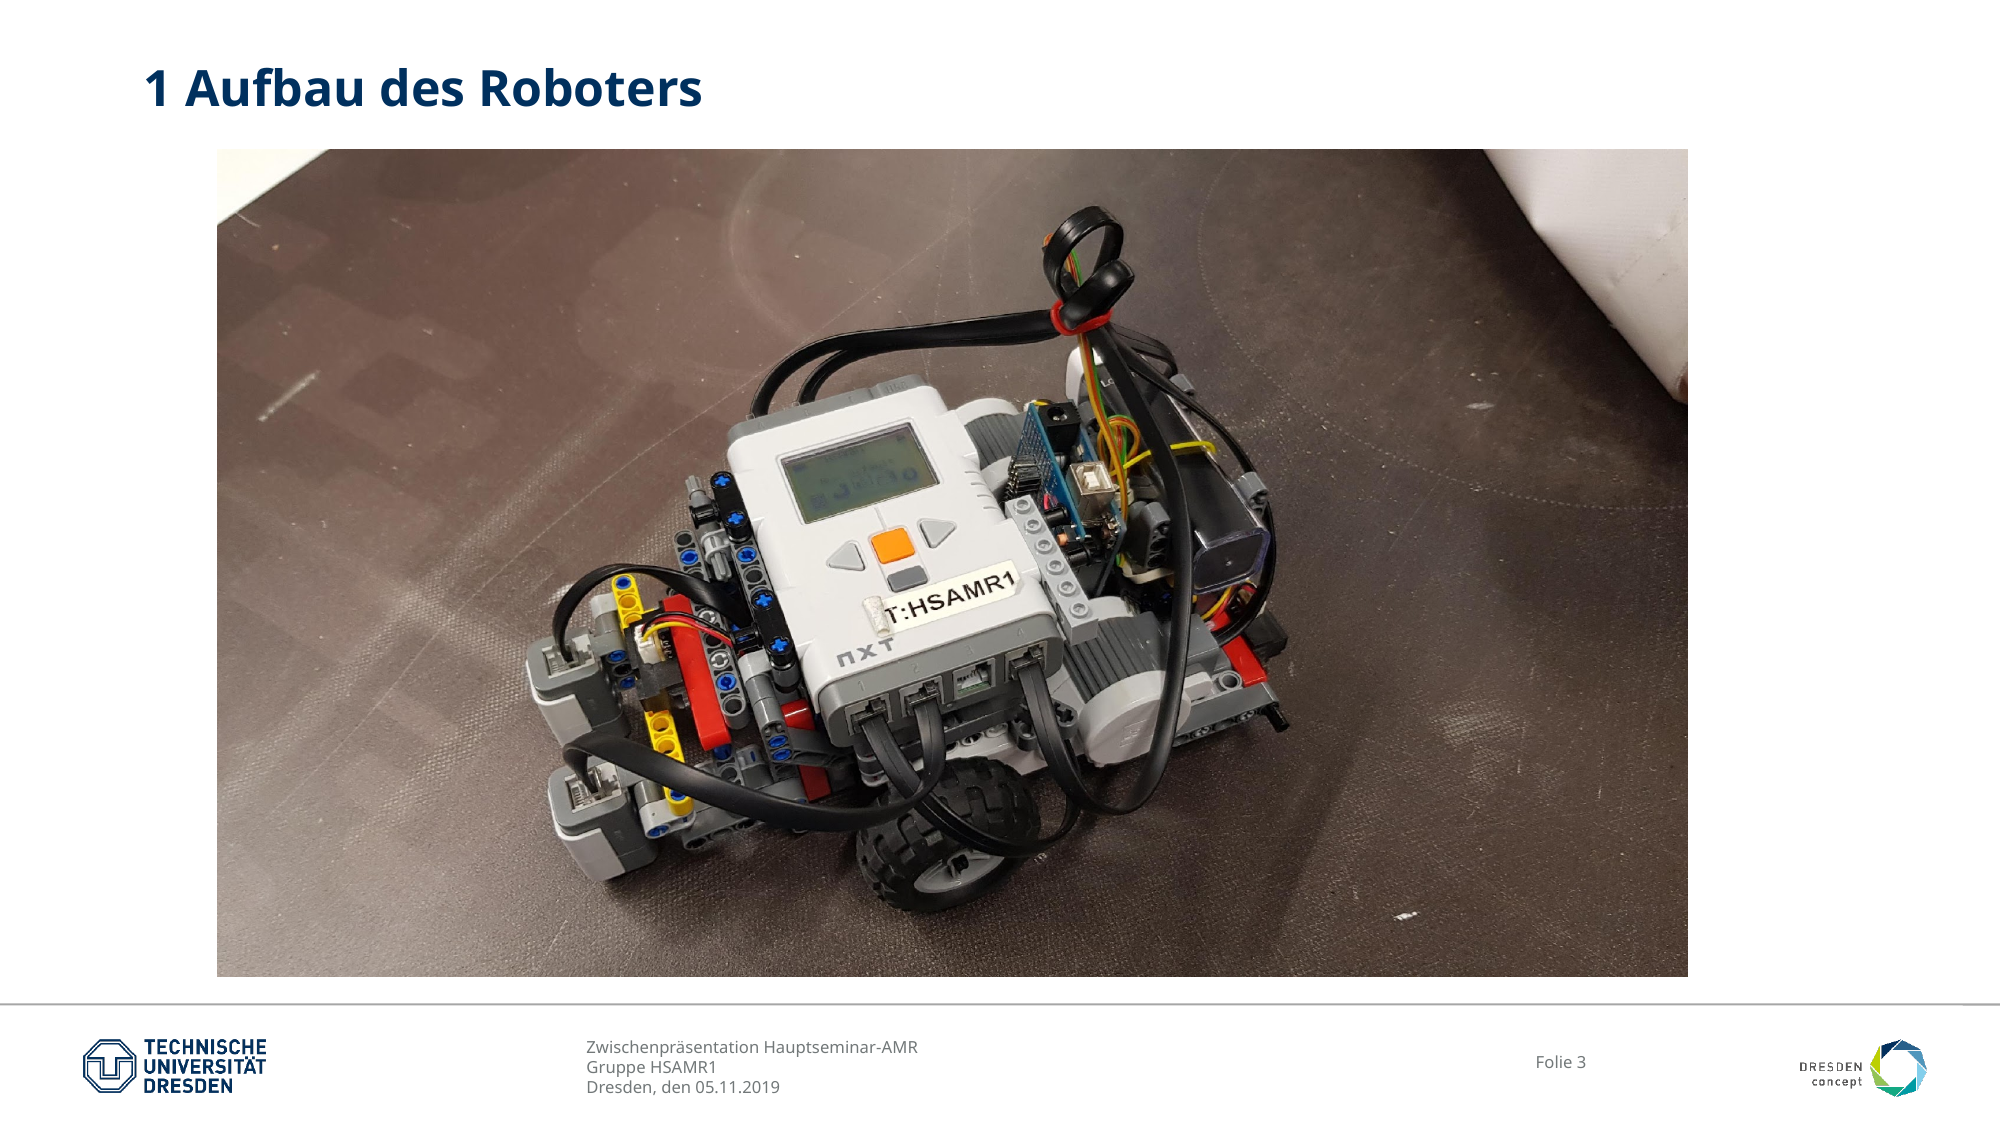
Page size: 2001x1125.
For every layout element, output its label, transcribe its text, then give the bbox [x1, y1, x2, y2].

picture [217, 149, 1688, 977]
picture [1800, 1039, 1927, 1097]
picture [83, 1039, 266, 1093]
text_box 1 Aufbau des Roboters [143, 56, 1880, 169]
